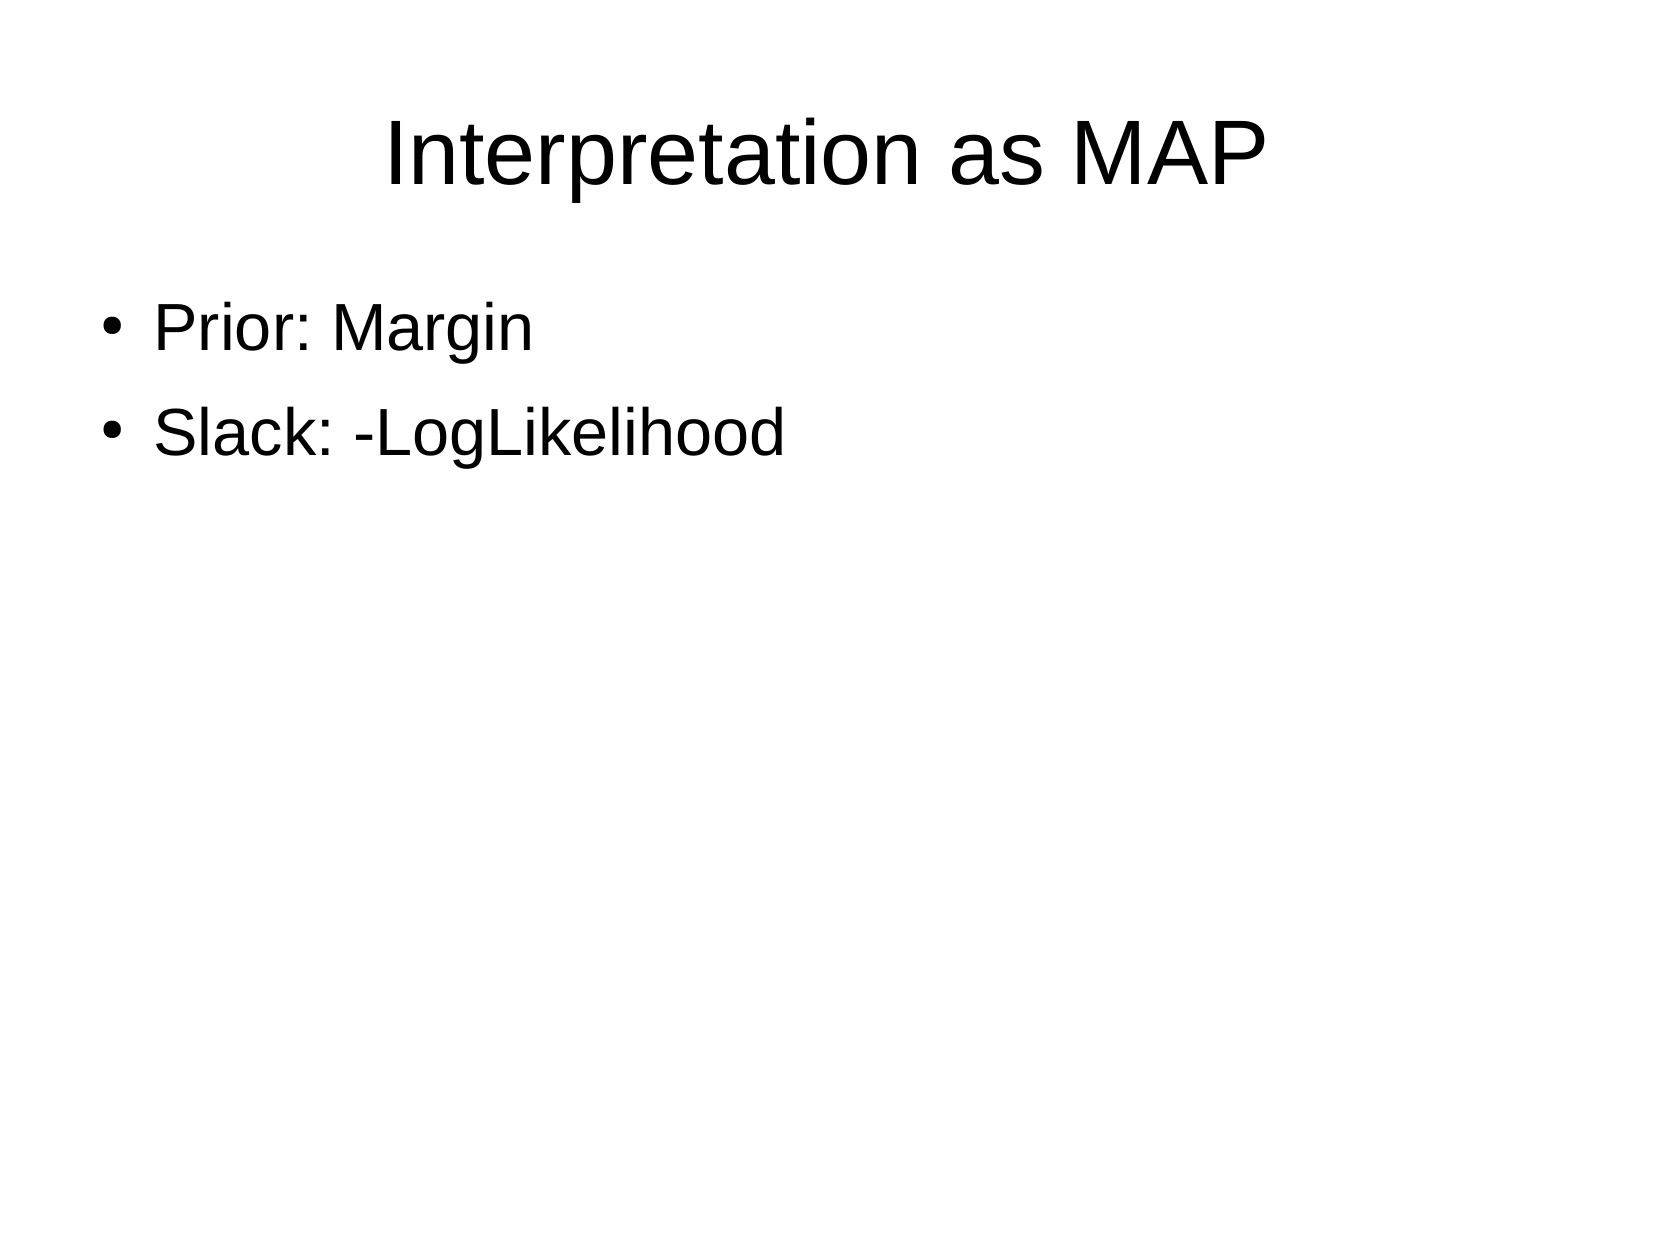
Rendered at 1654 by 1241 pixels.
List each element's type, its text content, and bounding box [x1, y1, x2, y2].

title Interpretation as MAP [82, 56, 1571, 250]
list Prior: Margin Slack: -LogLikelihood [82, 290, 1571, 1109]
